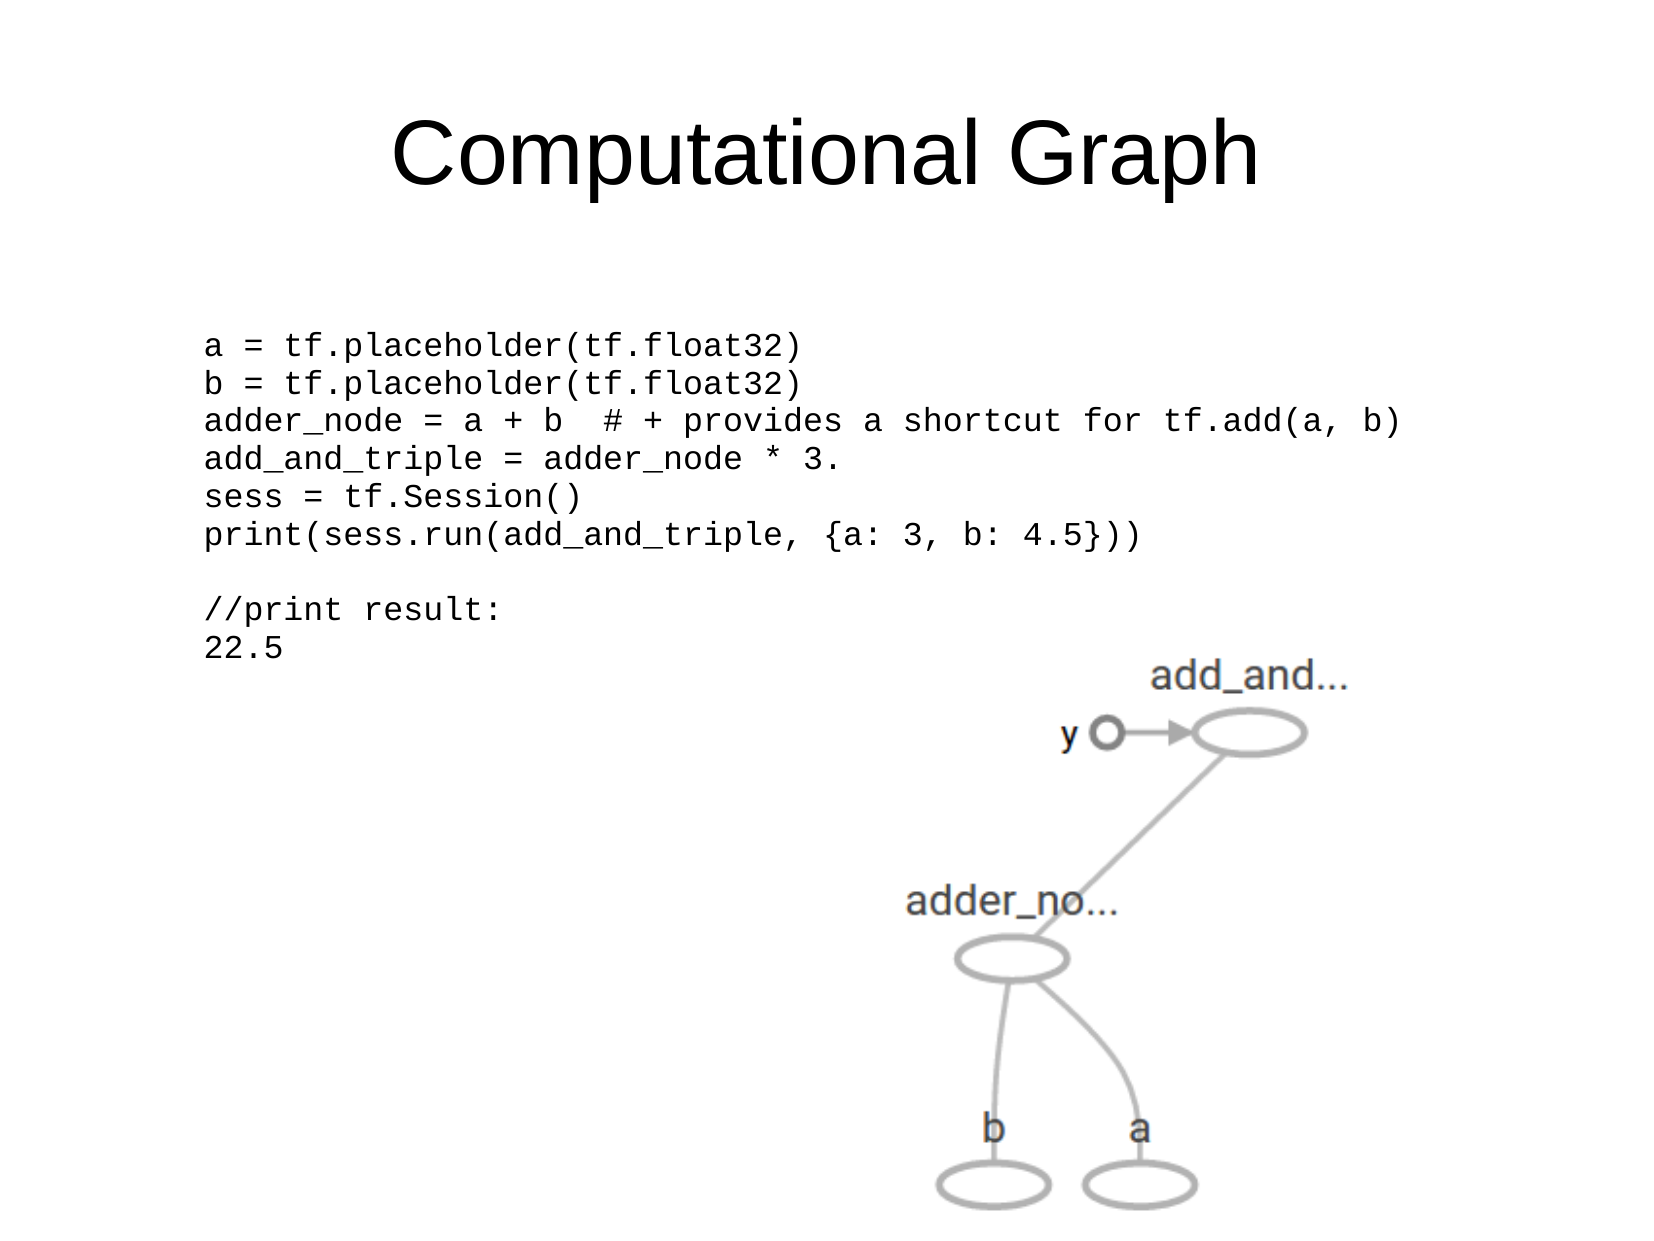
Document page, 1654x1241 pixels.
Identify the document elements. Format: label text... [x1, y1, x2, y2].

title Computational Graph [82, 49, 1571, 257]
text_box a = tf.placeholder(tf.float32) b = tf.placeholder(tf.float32) adder_node = a + b # + provides a shortcut for tf.add(a, b) add_and_triple = adder_node * 3. sess = tf.Session() print(sess.run(add_and_triple, {a: 3, b: 4.5})) //print result: 22.5 [188, 283, 1441, 676]
picture [838, 585, 1383, 1241]
